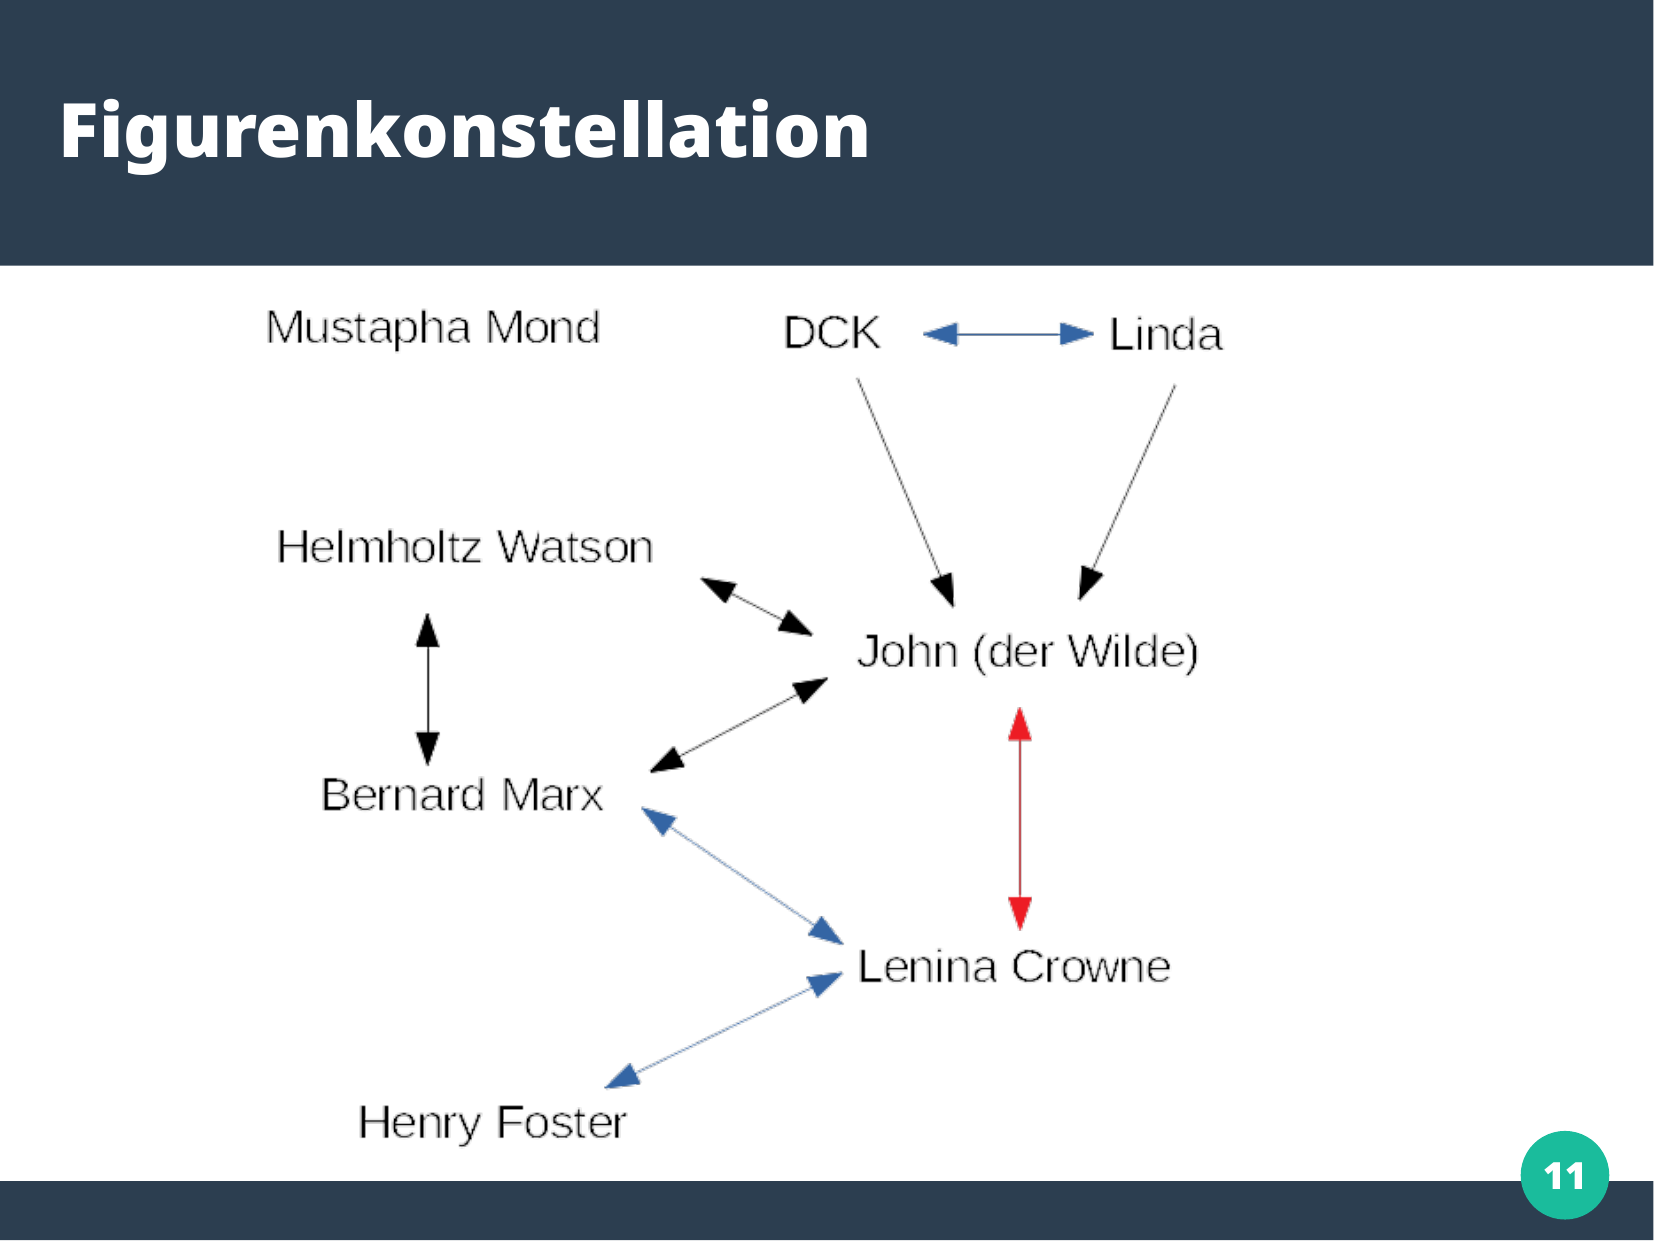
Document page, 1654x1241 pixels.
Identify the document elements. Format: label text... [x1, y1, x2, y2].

title Figurenkonstellation [59, 49, 1595, 207]
picture [153, 111, 1560, 1193]
